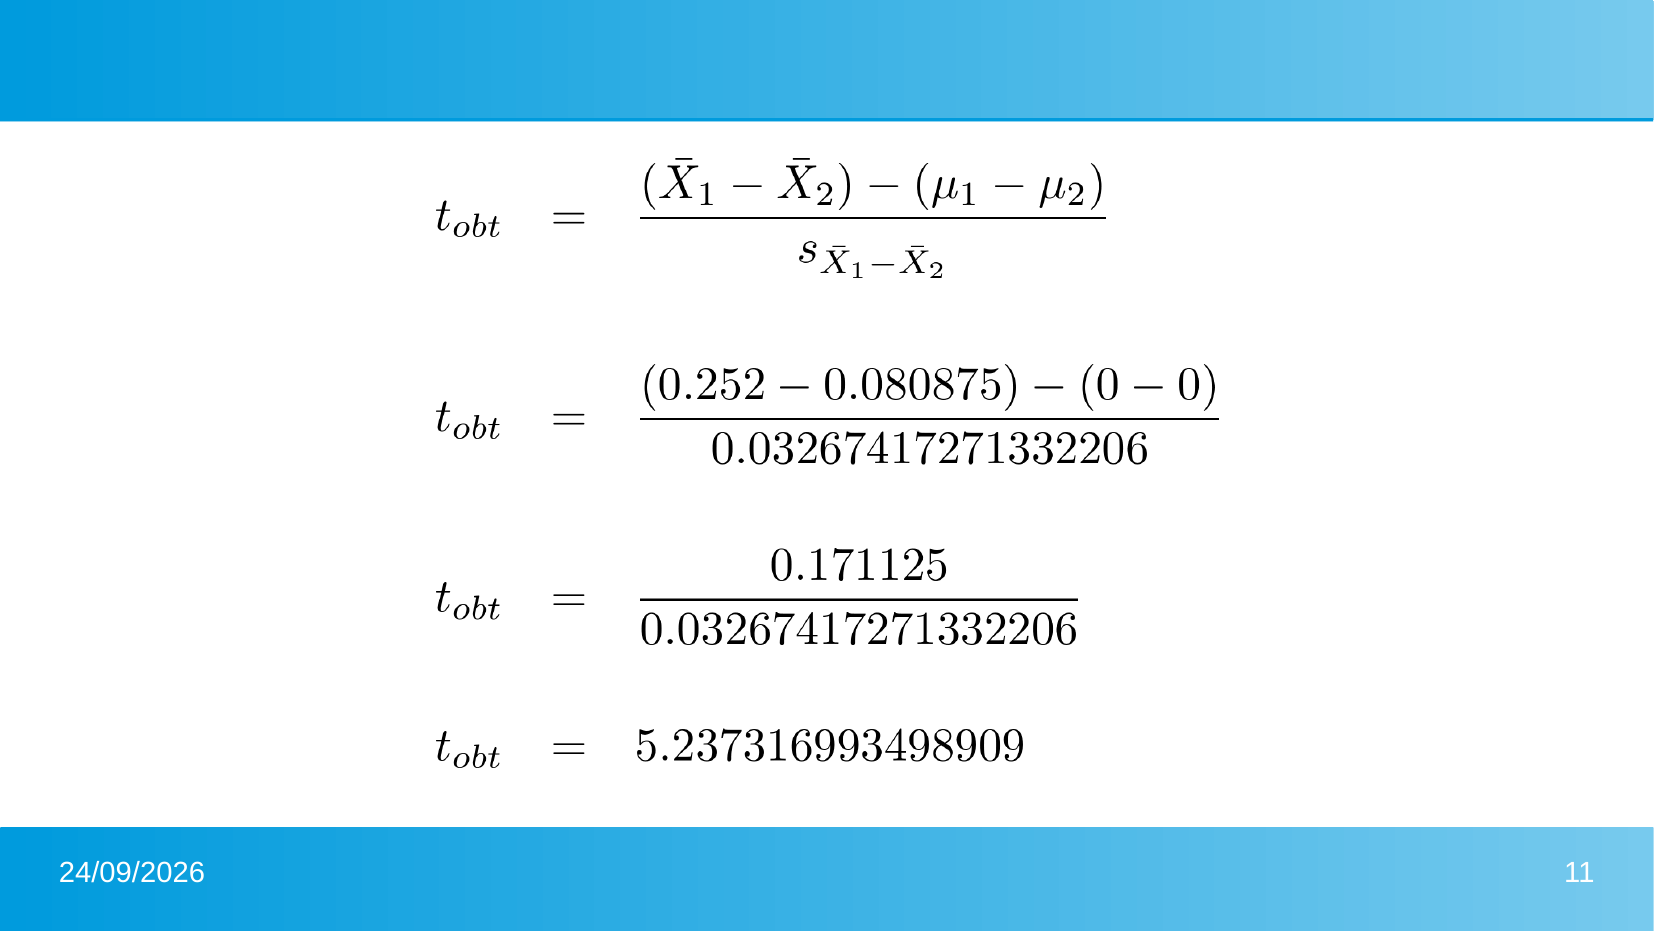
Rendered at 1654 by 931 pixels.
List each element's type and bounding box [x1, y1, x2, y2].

picture [435, 158, 1219, 768]
